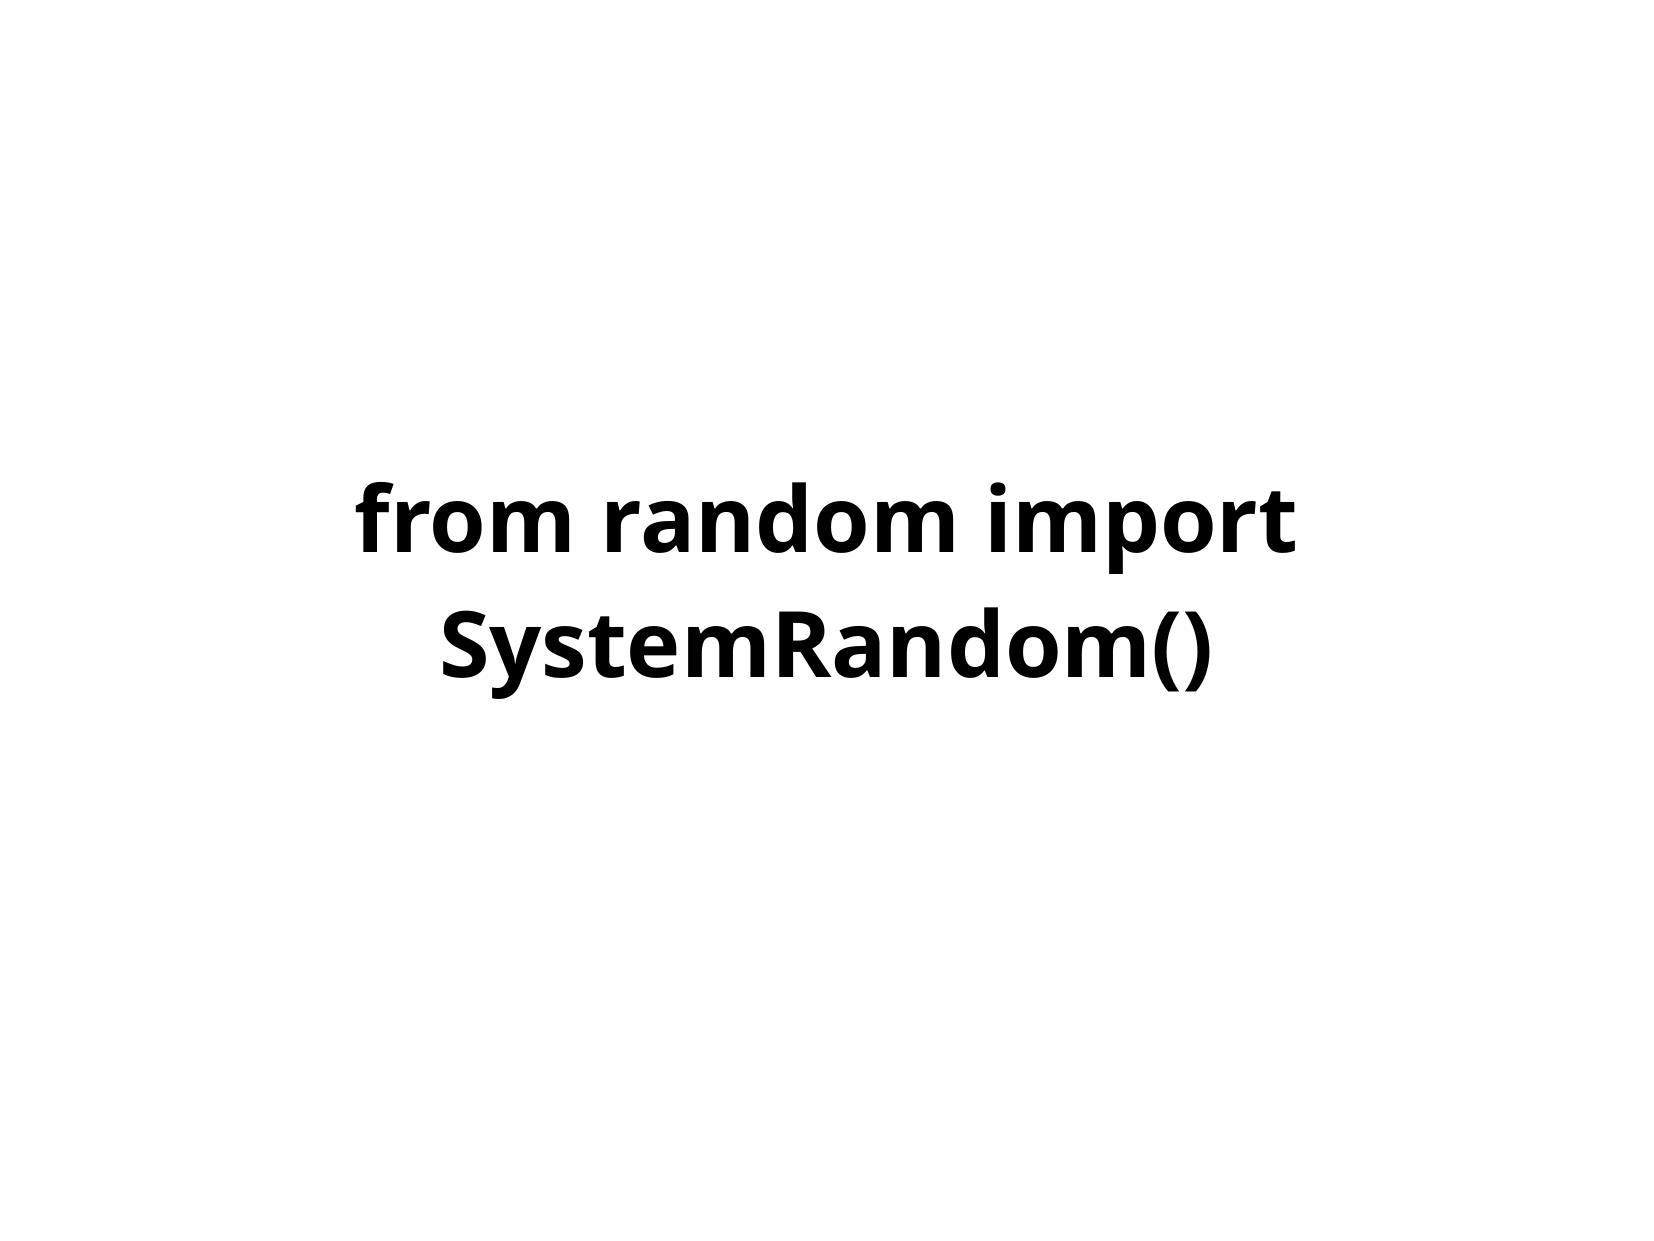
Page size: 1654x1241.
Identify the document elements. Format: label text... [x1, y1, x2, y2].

subtitle from random import SystemRandom() [82, 49, 1571, 1109]
